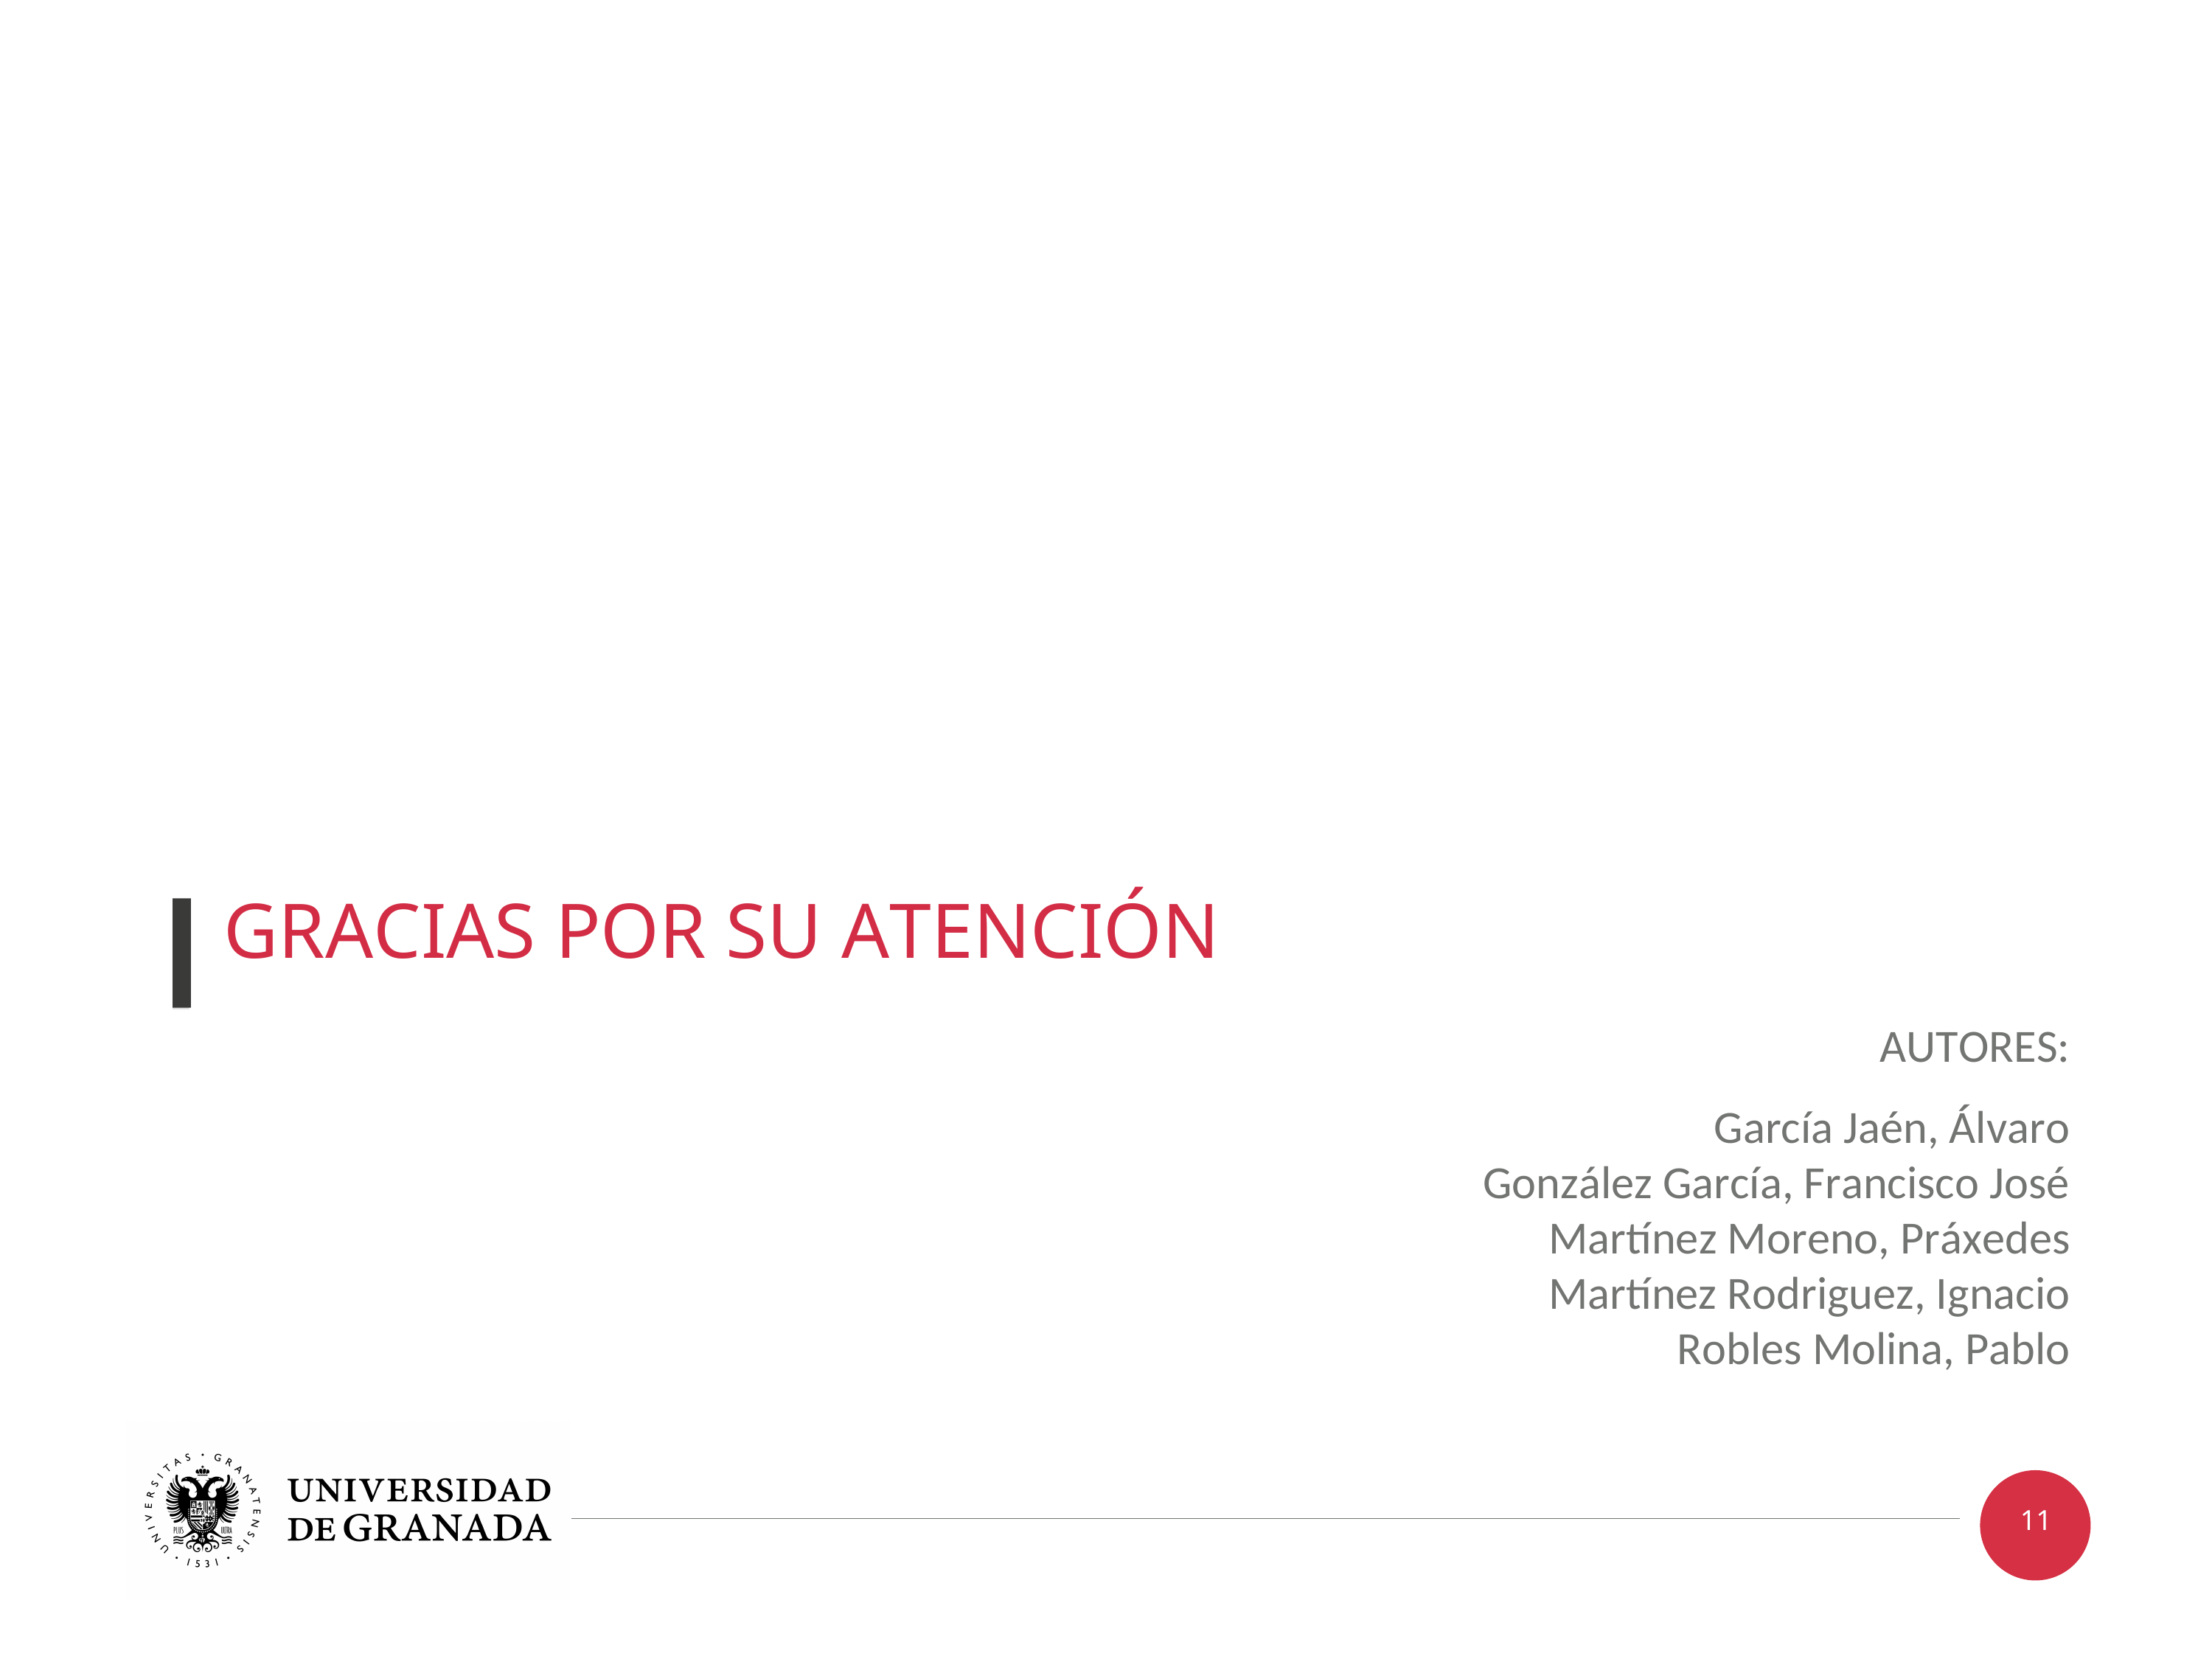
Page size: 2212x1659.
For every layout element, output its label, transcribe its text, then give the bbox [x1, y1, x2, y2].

picture [125, 1421, 571, 1600]
text_box AUTORES: García Jaén, Álvaro González García, Francisco José Martínez Moreno, Práxedes Martínez Rodriguez, Ignacio Robles Molina, Pablo [1306, 1010, 2081, 1379]
text_box GRACIAS POR SU ATENCIÓN [212, 877, 2063, 980]
text_box [173, 898, 191, 1008]
